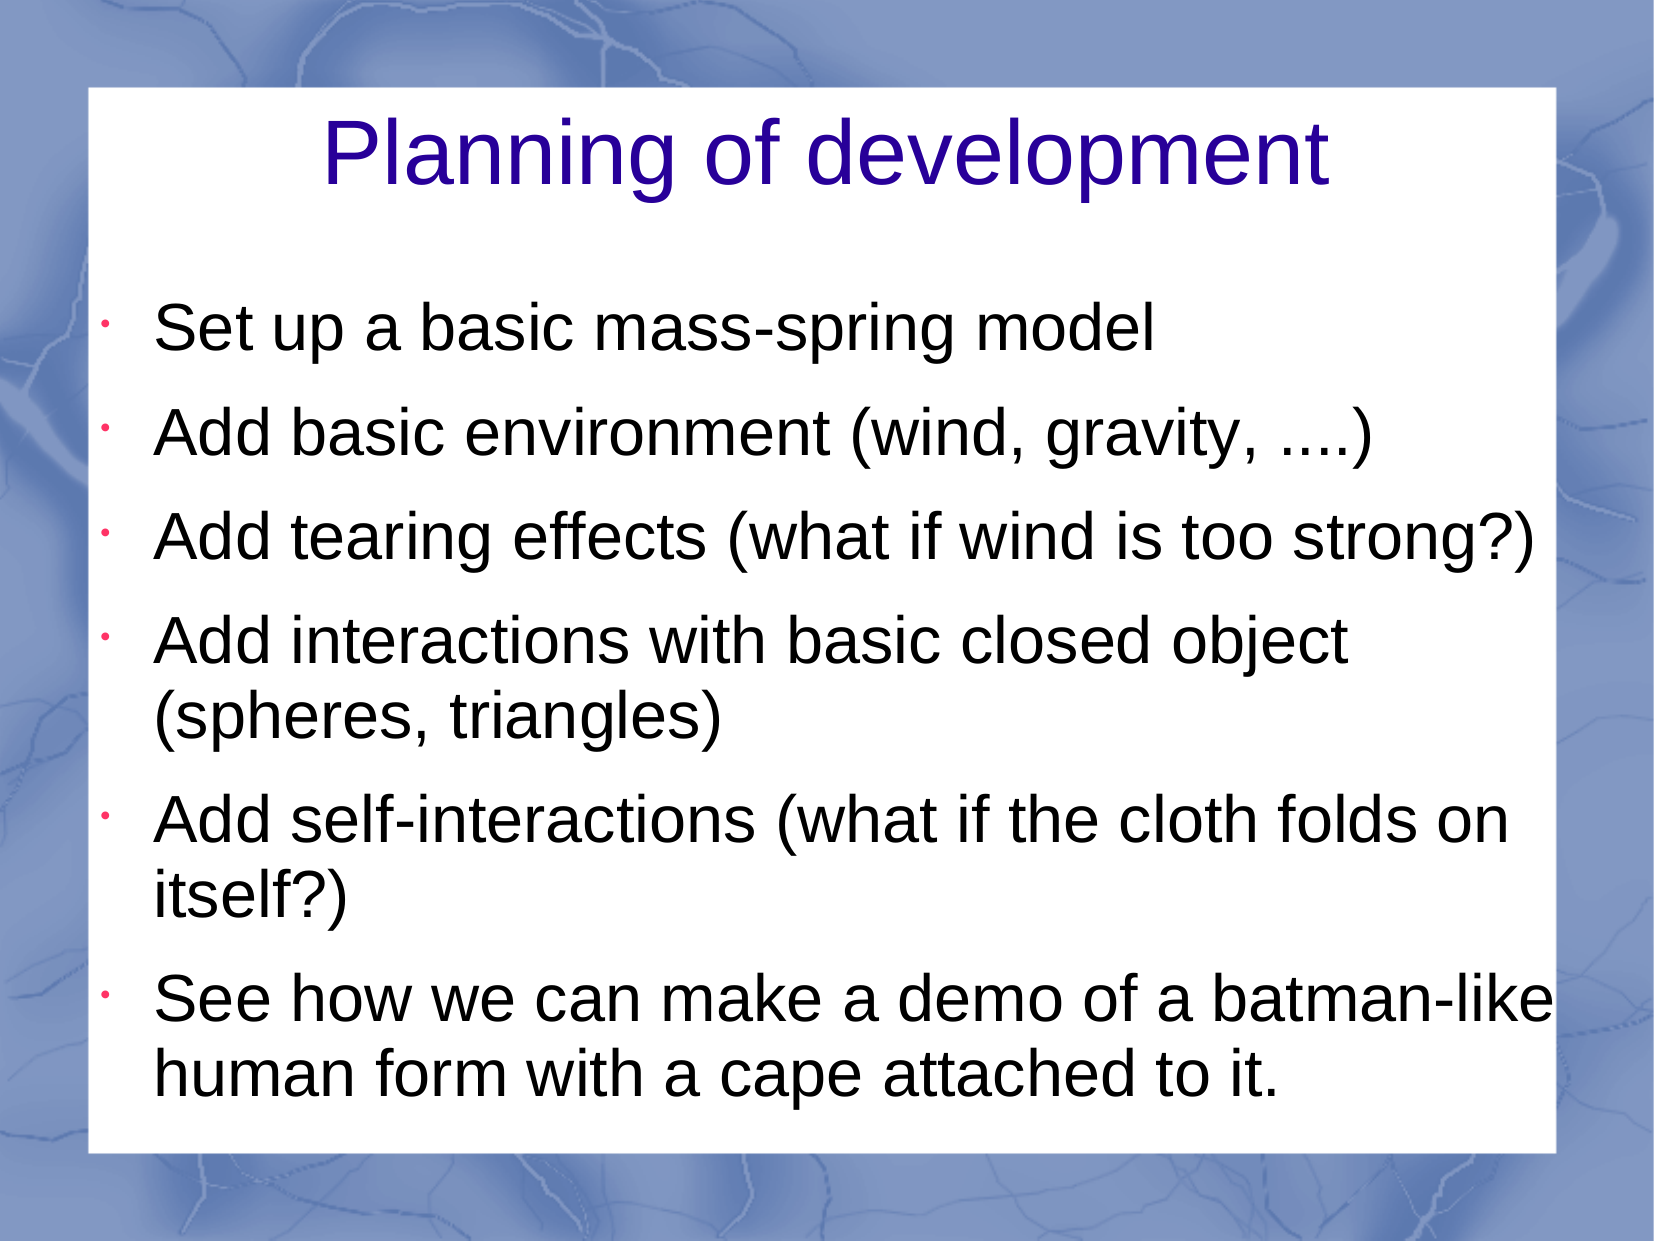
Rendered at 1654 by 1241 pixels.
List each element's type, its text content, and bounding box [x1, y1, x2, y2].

list Set up a basic mass-spring model Add basic environment (wind, gravity, ....) Add tearing effects (what if wind is too strong?) Add interactions with basic closed object (spheres, triangles) Add self-interactions (what if the cloth folds on itself?) See how we can make a demo of a batman-like human form with a cape attached to it. [82, 290, 1595, 1075]
picture [0, 0, 1654, 1241]
title Planning of development [82, 49, 1571, 257]
